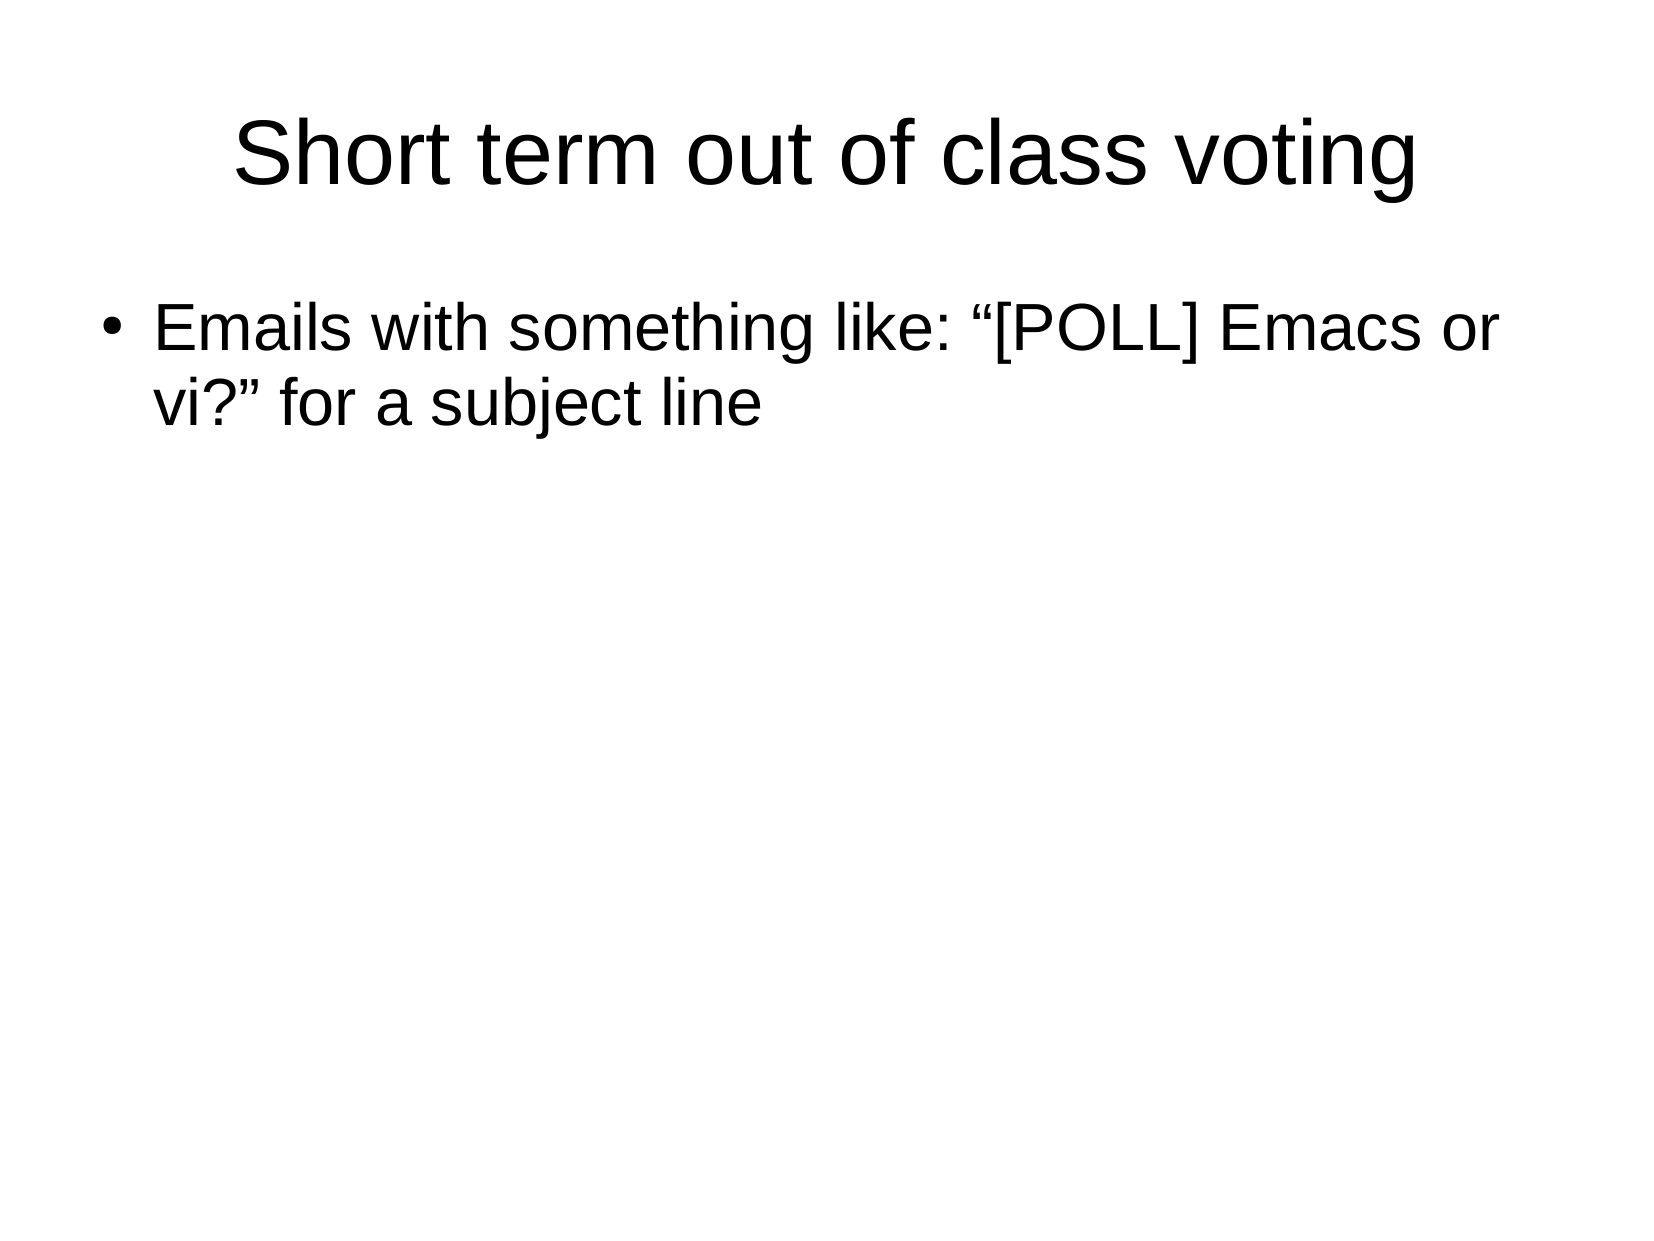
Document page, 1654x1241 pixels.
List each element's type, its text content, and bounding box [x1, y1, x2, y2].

list Emails with something like: “[POLL] Emacs or vi?” for a subject line [82, 290, 1571, 1109]
title Short term out of class voting [82, 56, 1571, 250]
